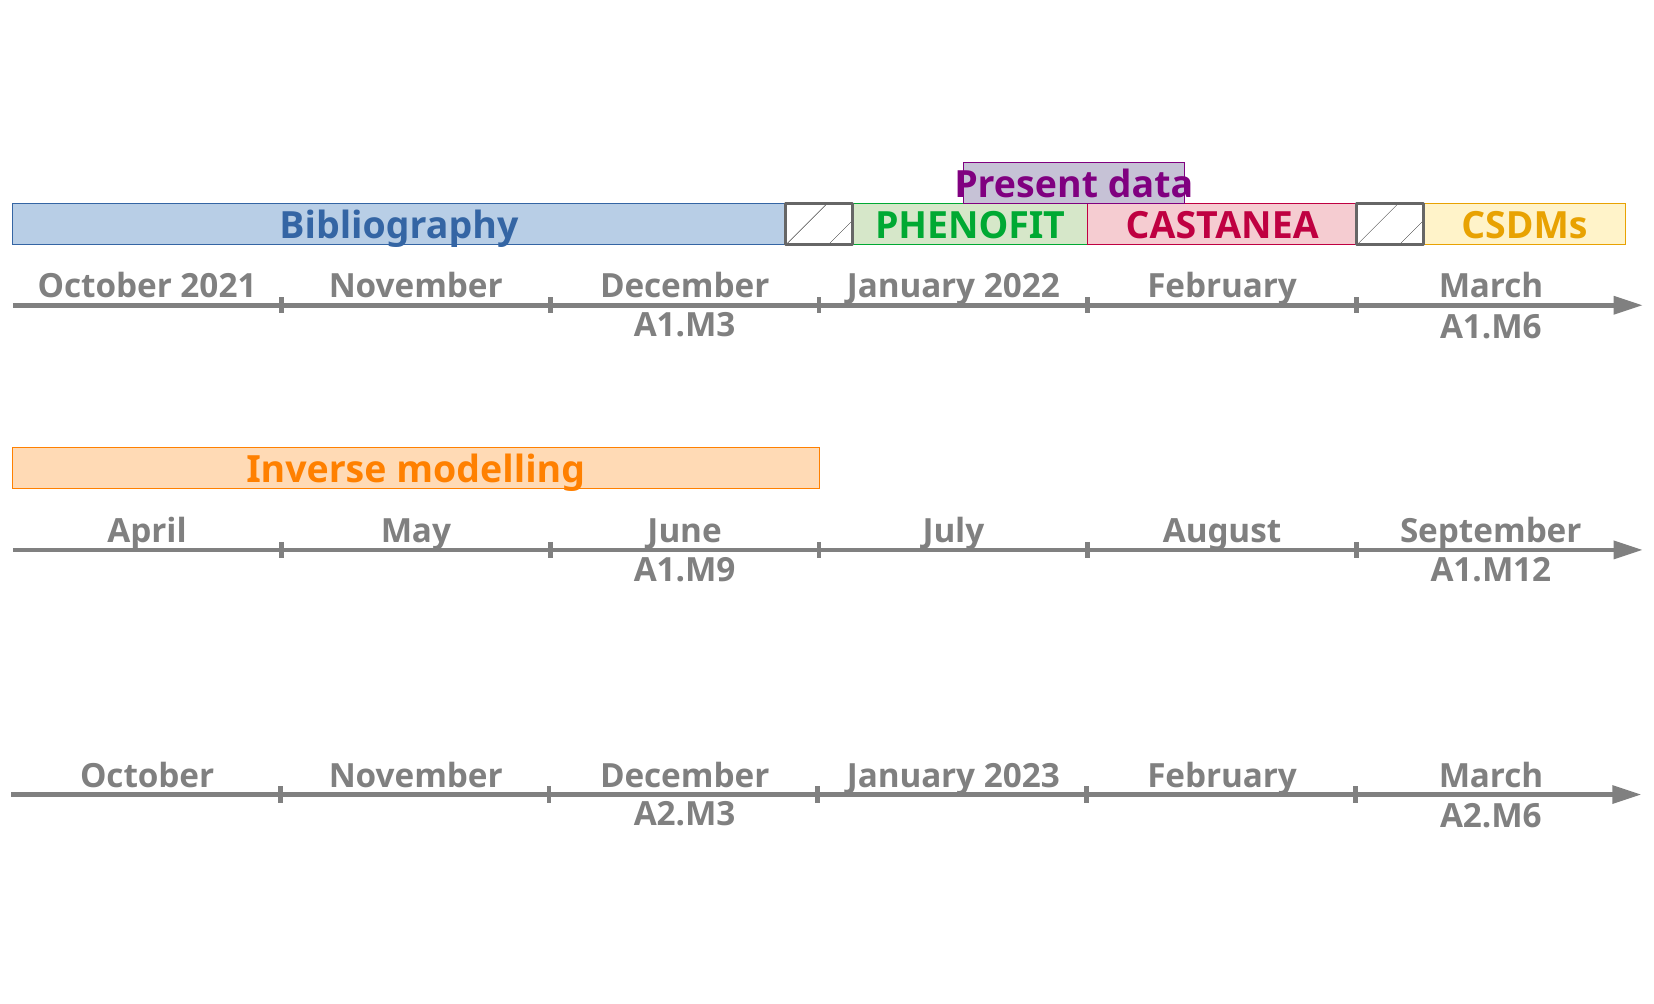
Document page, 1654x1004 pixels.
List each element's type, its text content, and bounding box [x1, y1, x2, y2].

text_box November [282, 258, 550, 303]
text_box October 2021 [12, 258, 282, 312]
text_box A1.M3 [550, 297, 820, 350]
text_box August [1087, 503, 1357, 556]
text_box December [550, 258, 819, 297]
text_box [785, 203, 853, 245]
text_box January 2023 [819, 747, 1087, 801]
text_box CASTANEA [1087, 203, 1356, 245]
text_box A2.M3 [550, 801, 820, 840]
text_box February [1087, 258, 1356, 312]
text_box October [12, 747, 281, 801]
text_box June [550, 503, 819, 541]
text_box September [1357, 503, 1626, 541]
text_box A1.M6 [1356, 299, 1626, 353]
text_box March [1356, 258, 1626, 299]
text_box Inverse modelling [12, 447, 820, 489]
text_box January 2022 [819, 258, 1087, 312]
text_box February [1087, 747, 1356, 801]
text_box A1.M12 [1356, 541, 1626, 595]
text_box November [284, 308, 548, 312]
text_box CSDMs [1424, 203, 1626, 245]
text_box A2.M6 [1356, 801, 1626, 842]
text_box December [550, 747, 819, 801]
text_box April [12, 503, 281, 556]
text_box Present data [963, 162, 1185, 204]
text_box July [819, 503, 1087, 556]
text_box November [281, 747, 550, 801]
text_box A1.M9 [550, 541, 820, 595]
text_box PHENOFIT [853, 203, 1087, 245]
text_box [1356, 203, 1424, 245]
text_box Bibliography [12, 203, 785, 245]
text_box May [281, 503, 550, 556]
text_box March [1356, 747, 1626, 801]
